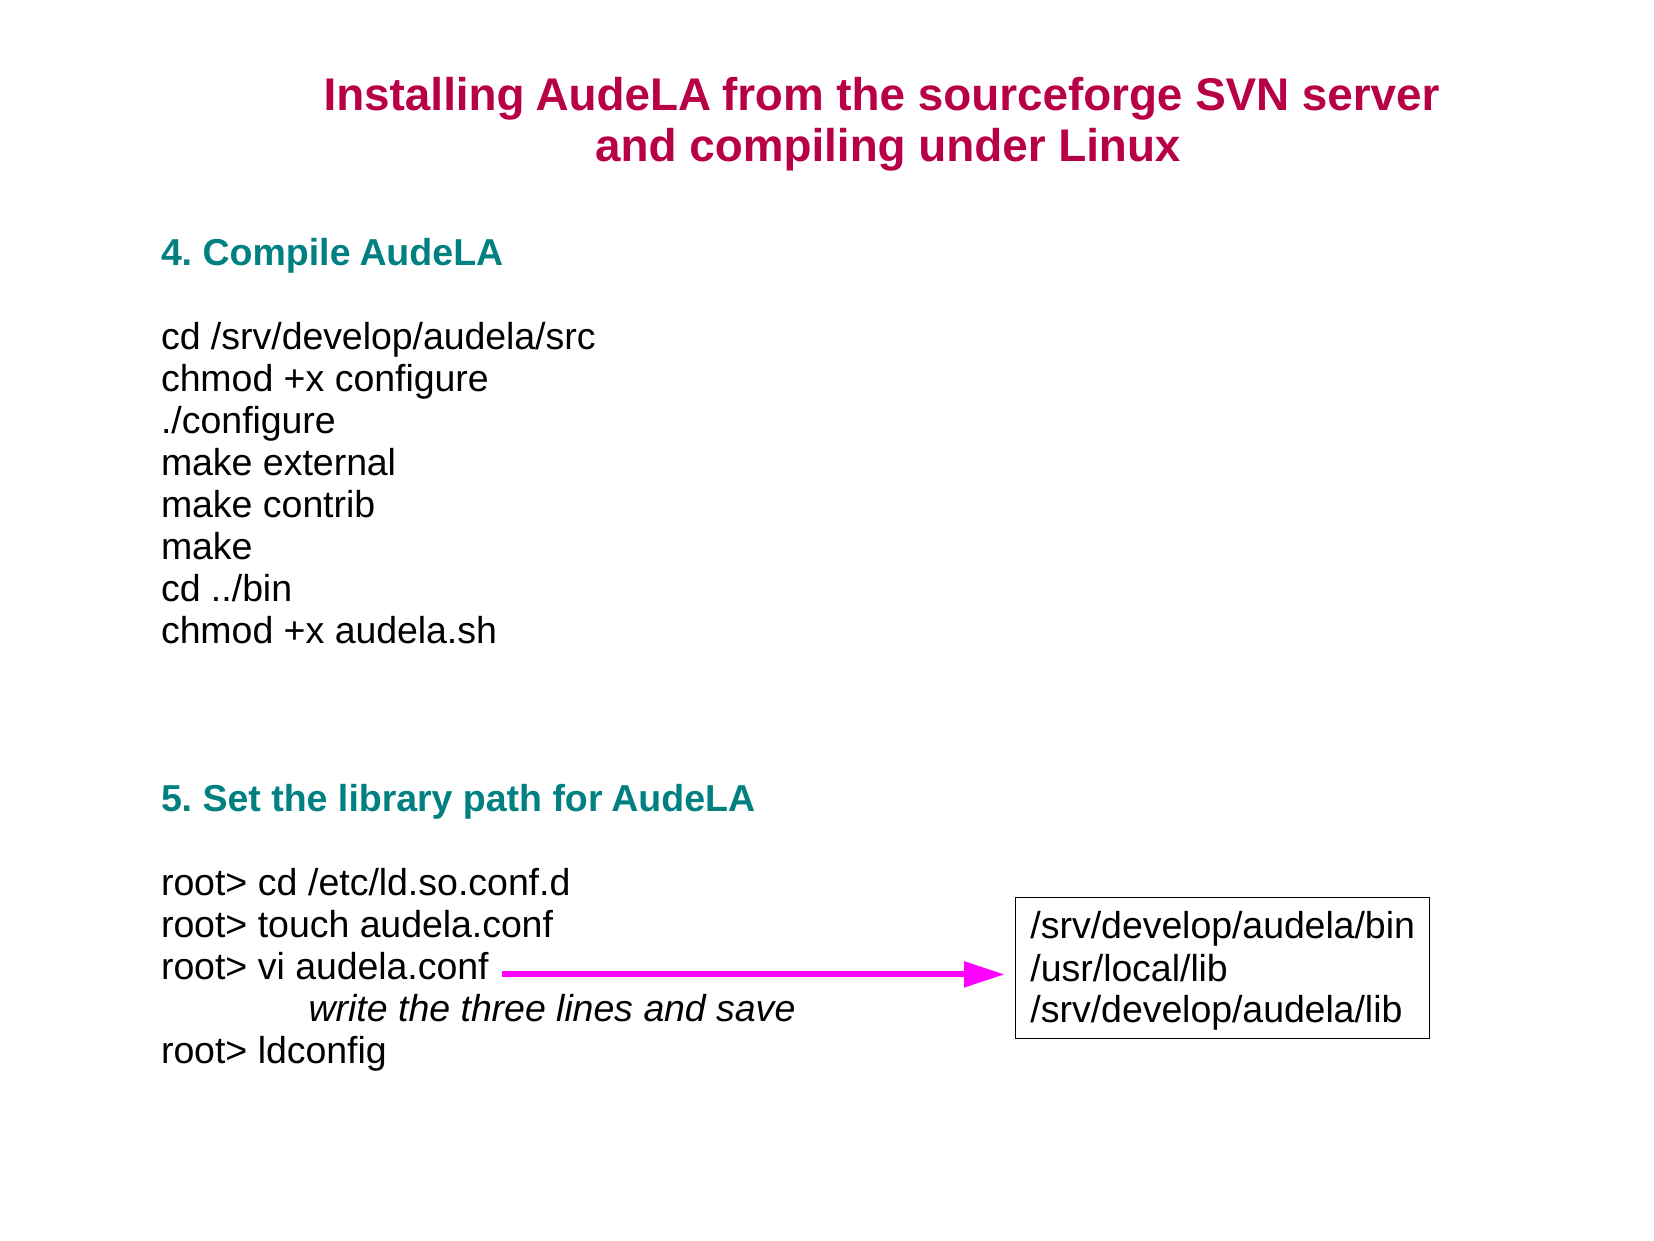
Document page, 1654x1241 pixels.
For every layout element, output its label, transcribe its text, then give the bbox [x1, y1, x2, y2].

text_box 4. Compile AudeLA cd /srv/develop/audela/src chmod +x configure ./configure make external make contrib make cd ../bin chmod +x audela.sh 5. Set the library path for AudeLA root> cd /etc/ld.so.conf.d root> touch audela.conf root> vi audela.conf write the three lines and save root> ldconfig [146, 224, 811, 1209]
text_box Installing AudeLA from the sourceforge SVN server and compiling under Linux [308, 61, 1468, 181]
text_box /srv/develop/audela/bin /usr/local/lib /srv/develop/audela/lib [1015, 897, 1430, 1039]
